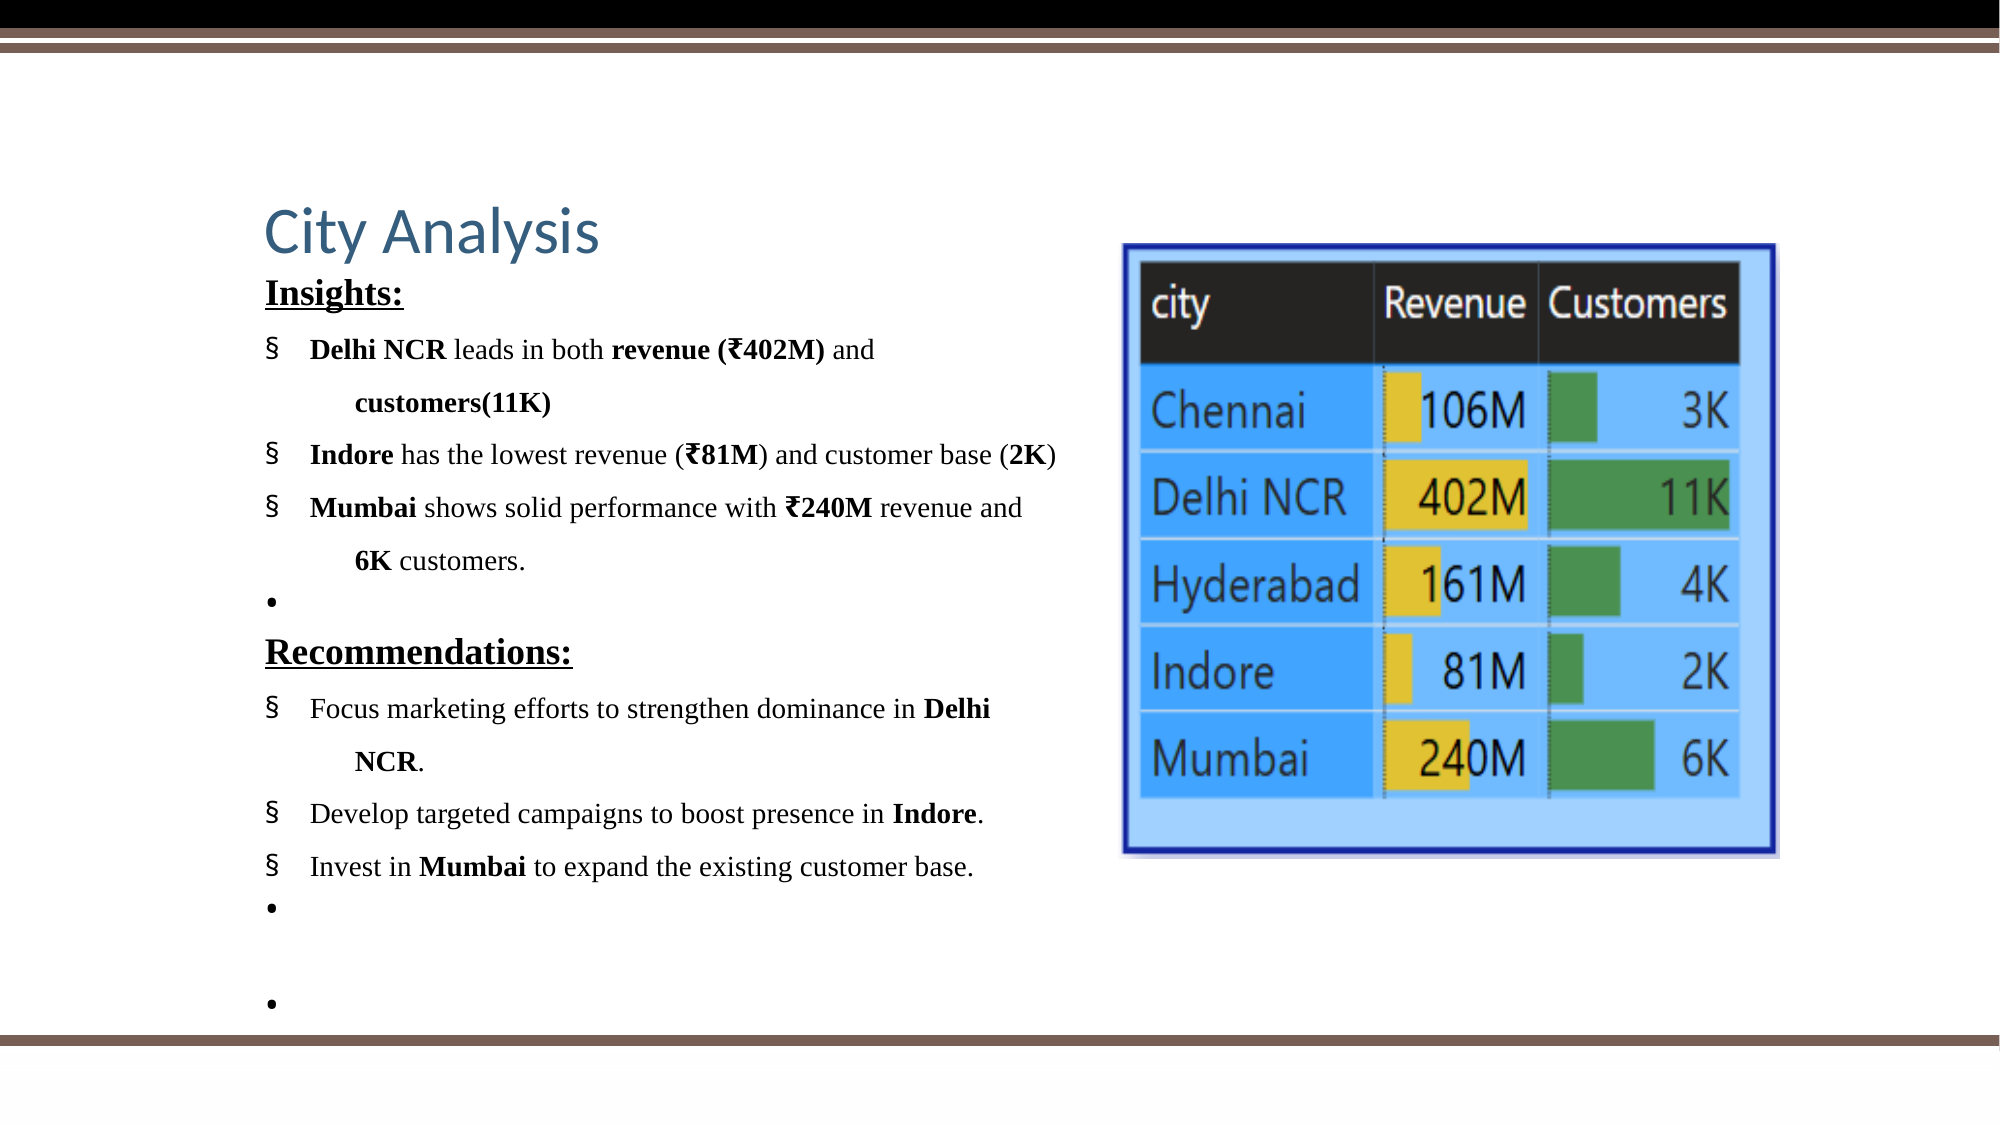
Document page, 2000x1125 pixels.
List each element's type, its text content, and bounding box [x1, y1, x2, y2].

title City Analysis [249, 99, 1750, 275]
picture [1118, 243, 1780, 859]
list Insights: Delhi NCR leads in both revenue (₹402M) and customers(11K) Indore has the lowest revenue (₹81M) and customer base (2K) Mumbai shows solid performance with ₹240M revenue and 6K customers. Recommendations: Focus marketing efforts to strengthen dominance in Delhi NCR. Develop targeted campaigns to boost presence in Indore. Invest in Mumbai to expand the existing customer base. [249, 291, 1083, 1004]
